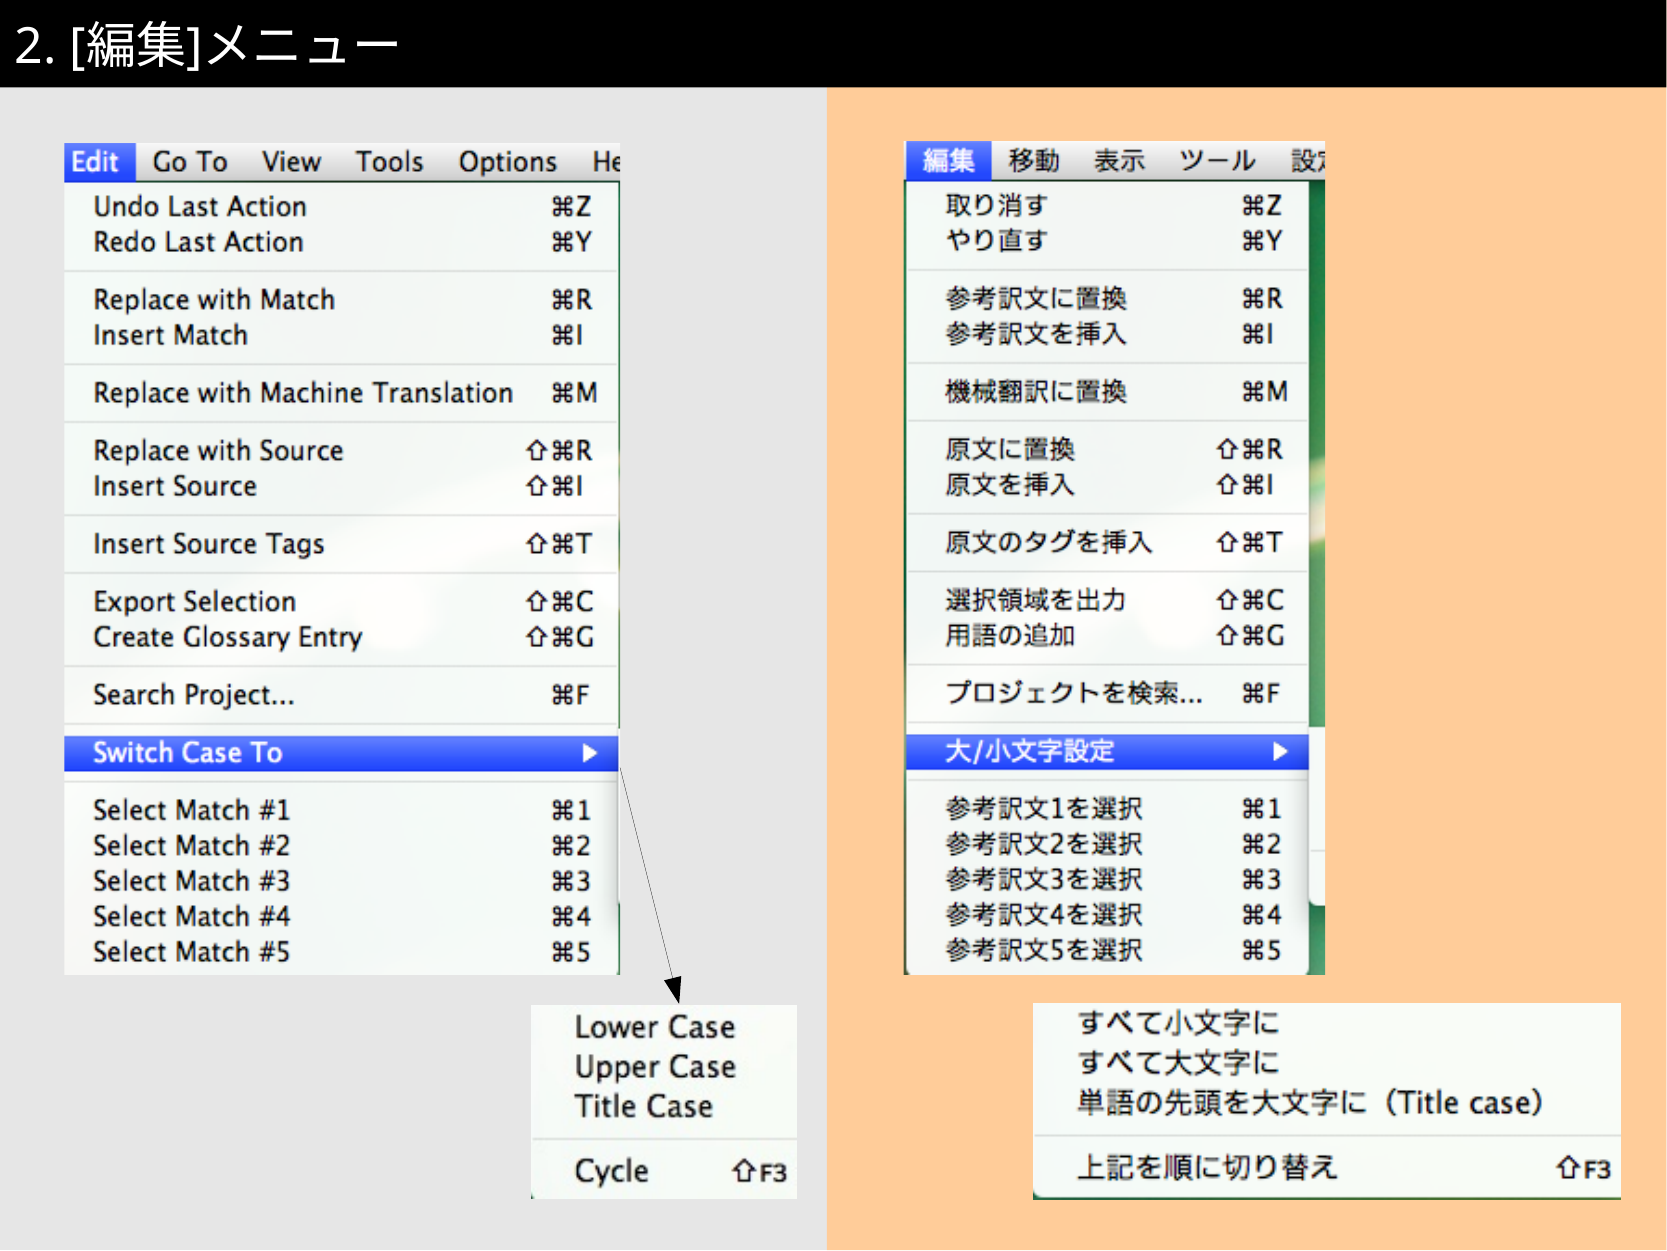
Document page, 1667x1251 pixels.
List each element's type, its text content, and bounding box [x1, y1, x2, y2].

picture [903, 141, 1326, 975]
title 2. [編集]メニュー [0, 0, 1667, 88]
picture [64, 143, 621, 975]
picture [531, 1005, 797, 1199]
picture [1033, 1003, 1621, 1200]
text_box [826, 88, 1667, 1251]
